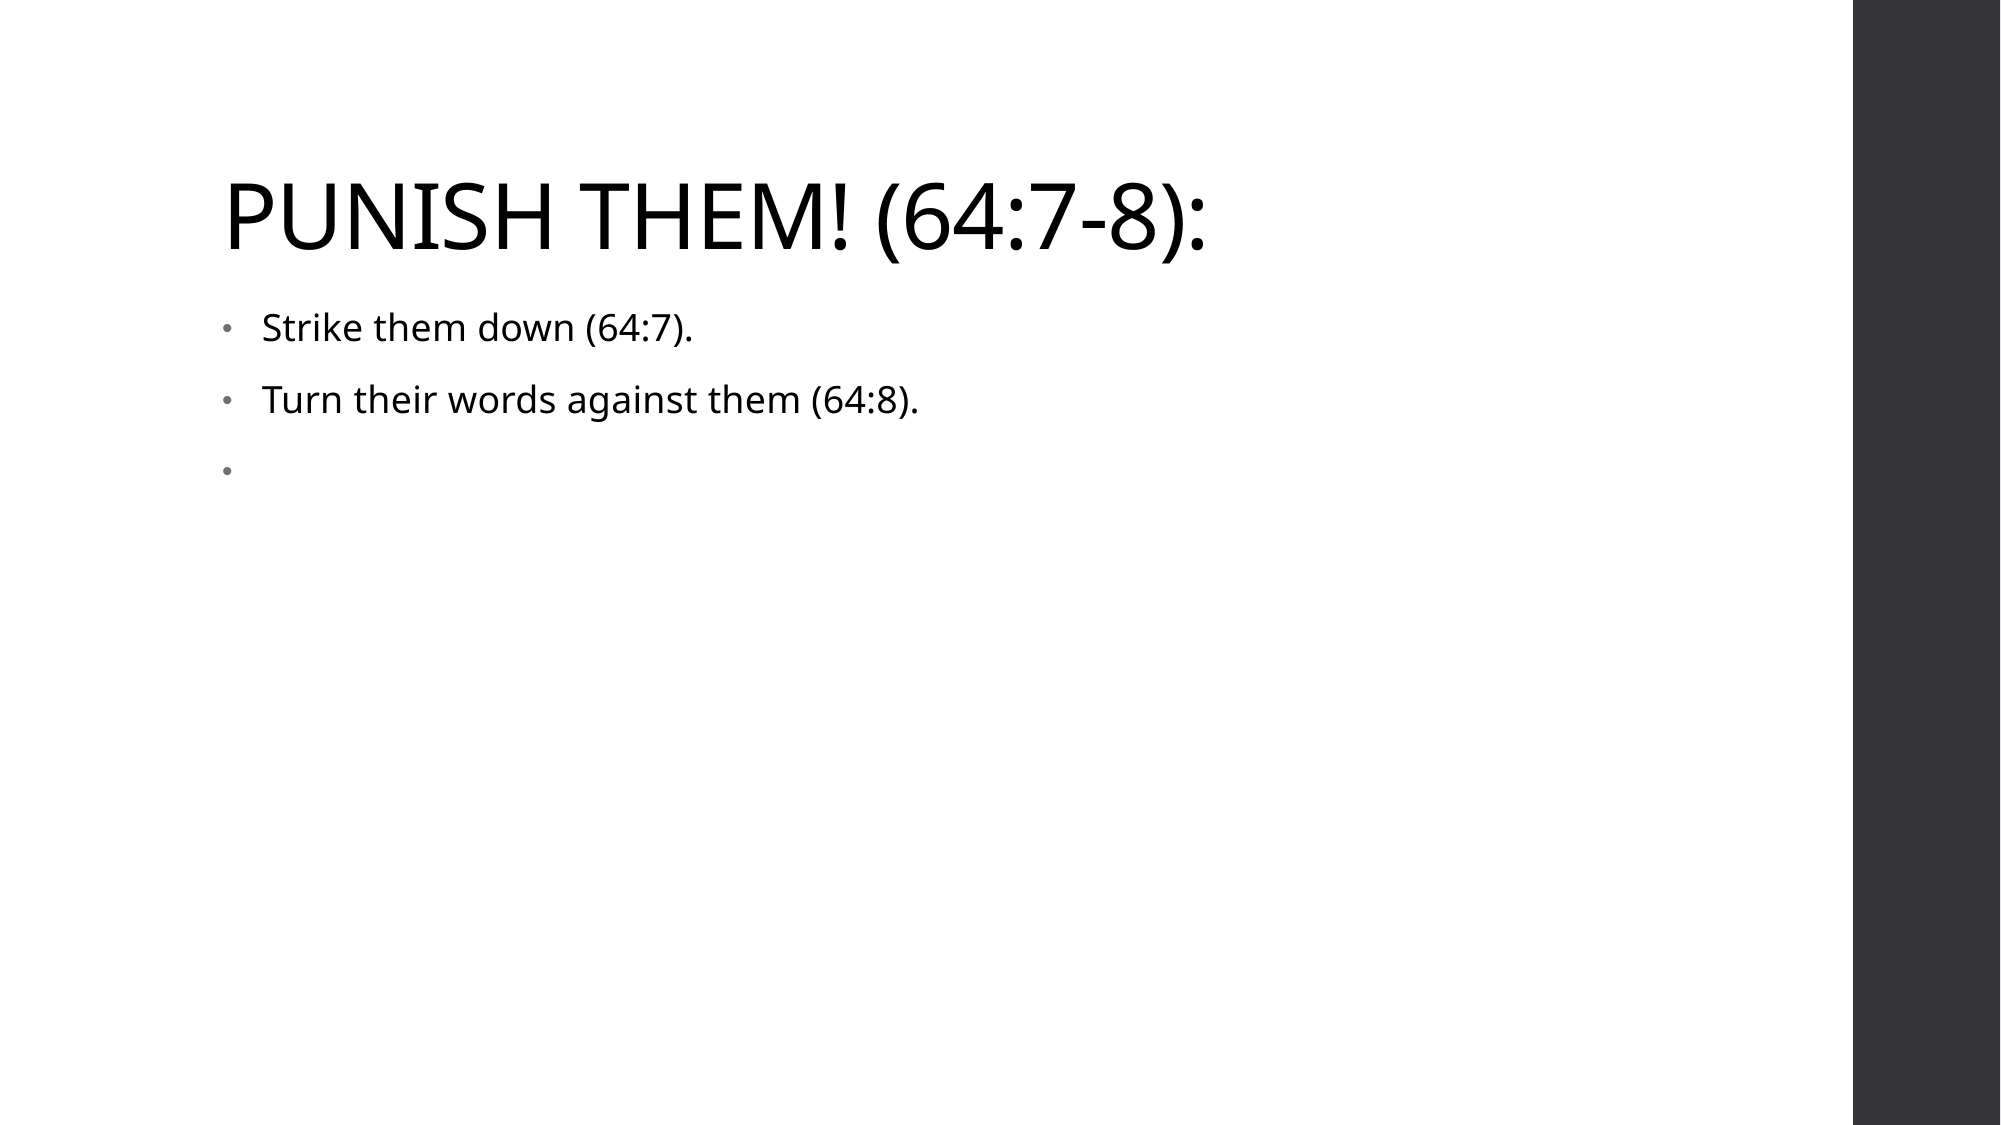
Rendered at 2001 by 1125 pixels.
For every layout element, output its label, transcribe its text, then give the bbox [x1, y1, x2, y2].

list Strike them down (64:7). Turn their words against them (64:8). [206, 299, 1617, 1014]
title PUNISH THEM! (64:7-8): [206, 60, 1797, 278]
